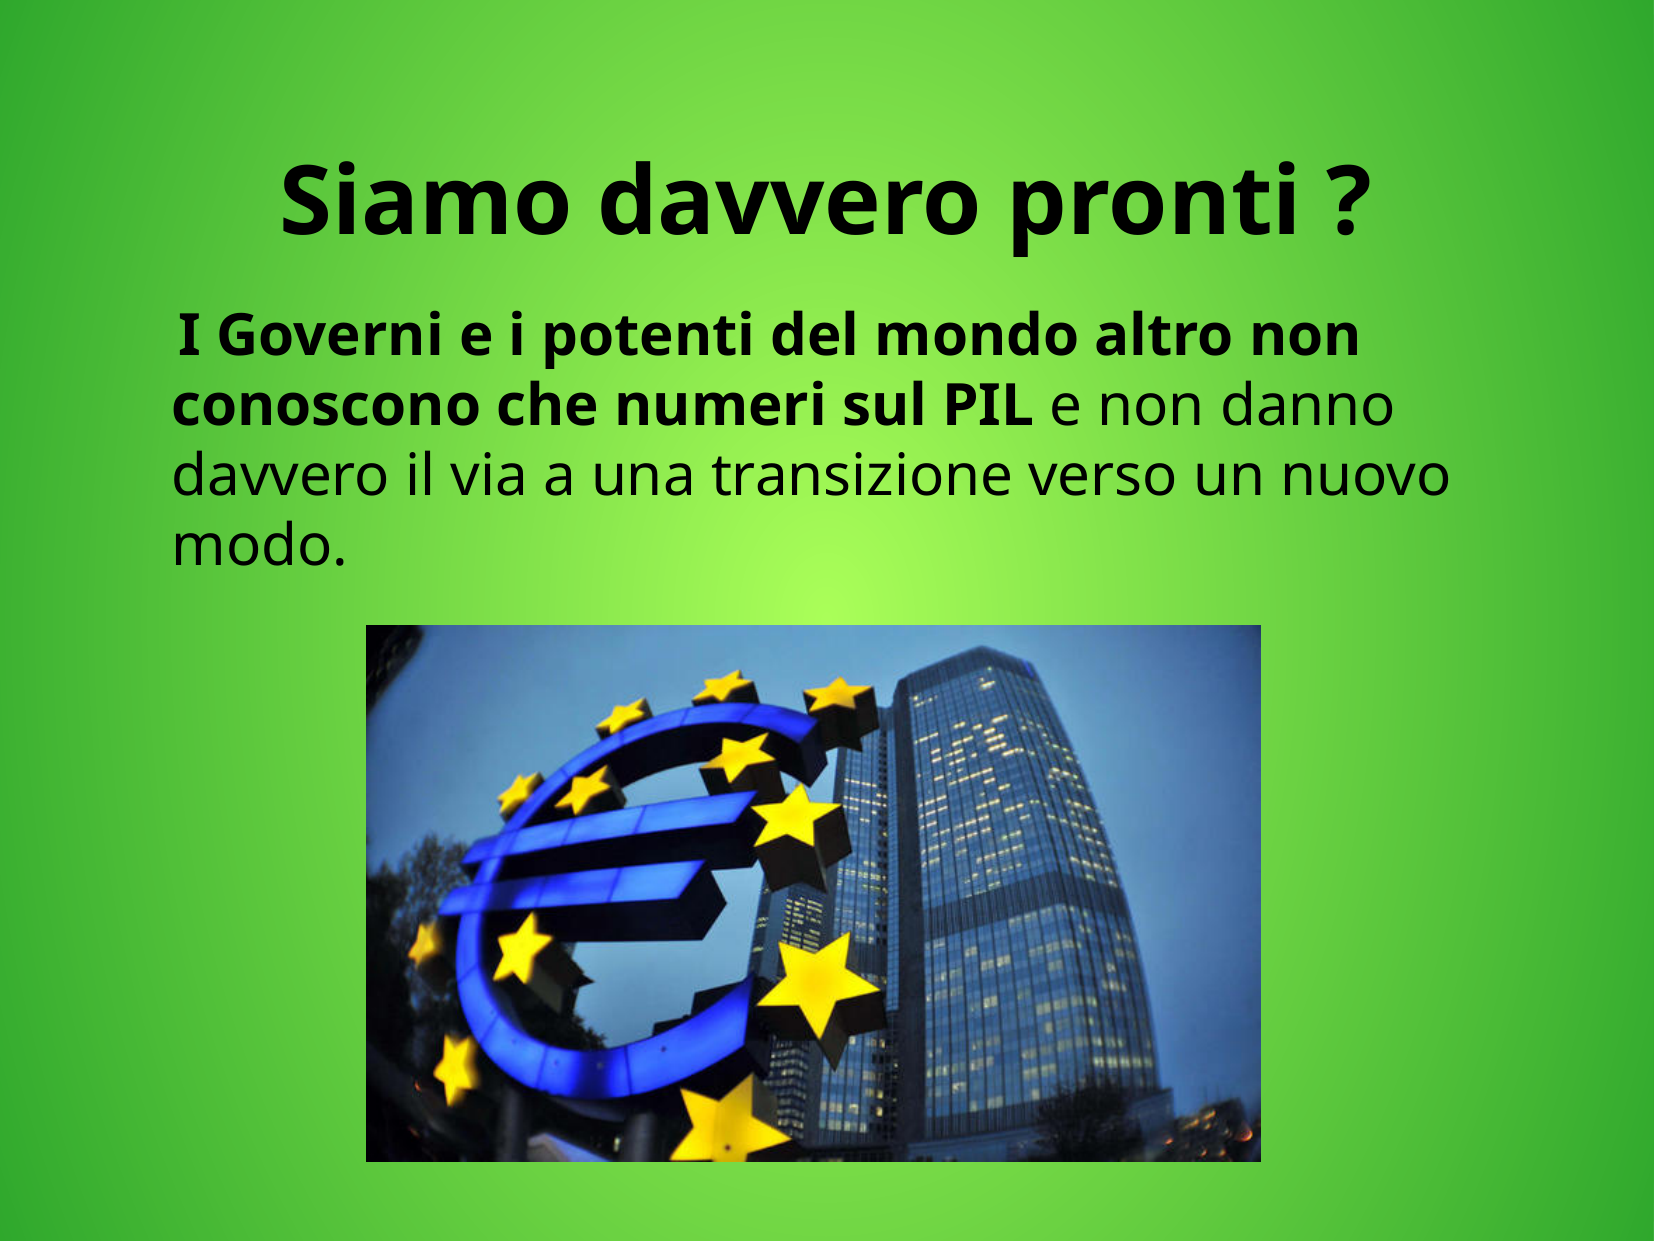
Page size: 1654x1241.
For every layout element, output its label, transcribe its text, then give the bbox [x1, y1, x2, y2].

title Siamo davvero pronti ? [99, 19, 1554, 262]
list I Governi e i potenti del mondo altro non conoscono che numeri sul PIL e non danno davvero il via a una transizione verso un nuovo modo. [99, 289, 1554, 1075]
picture [366, 625, 1261, 1162]
